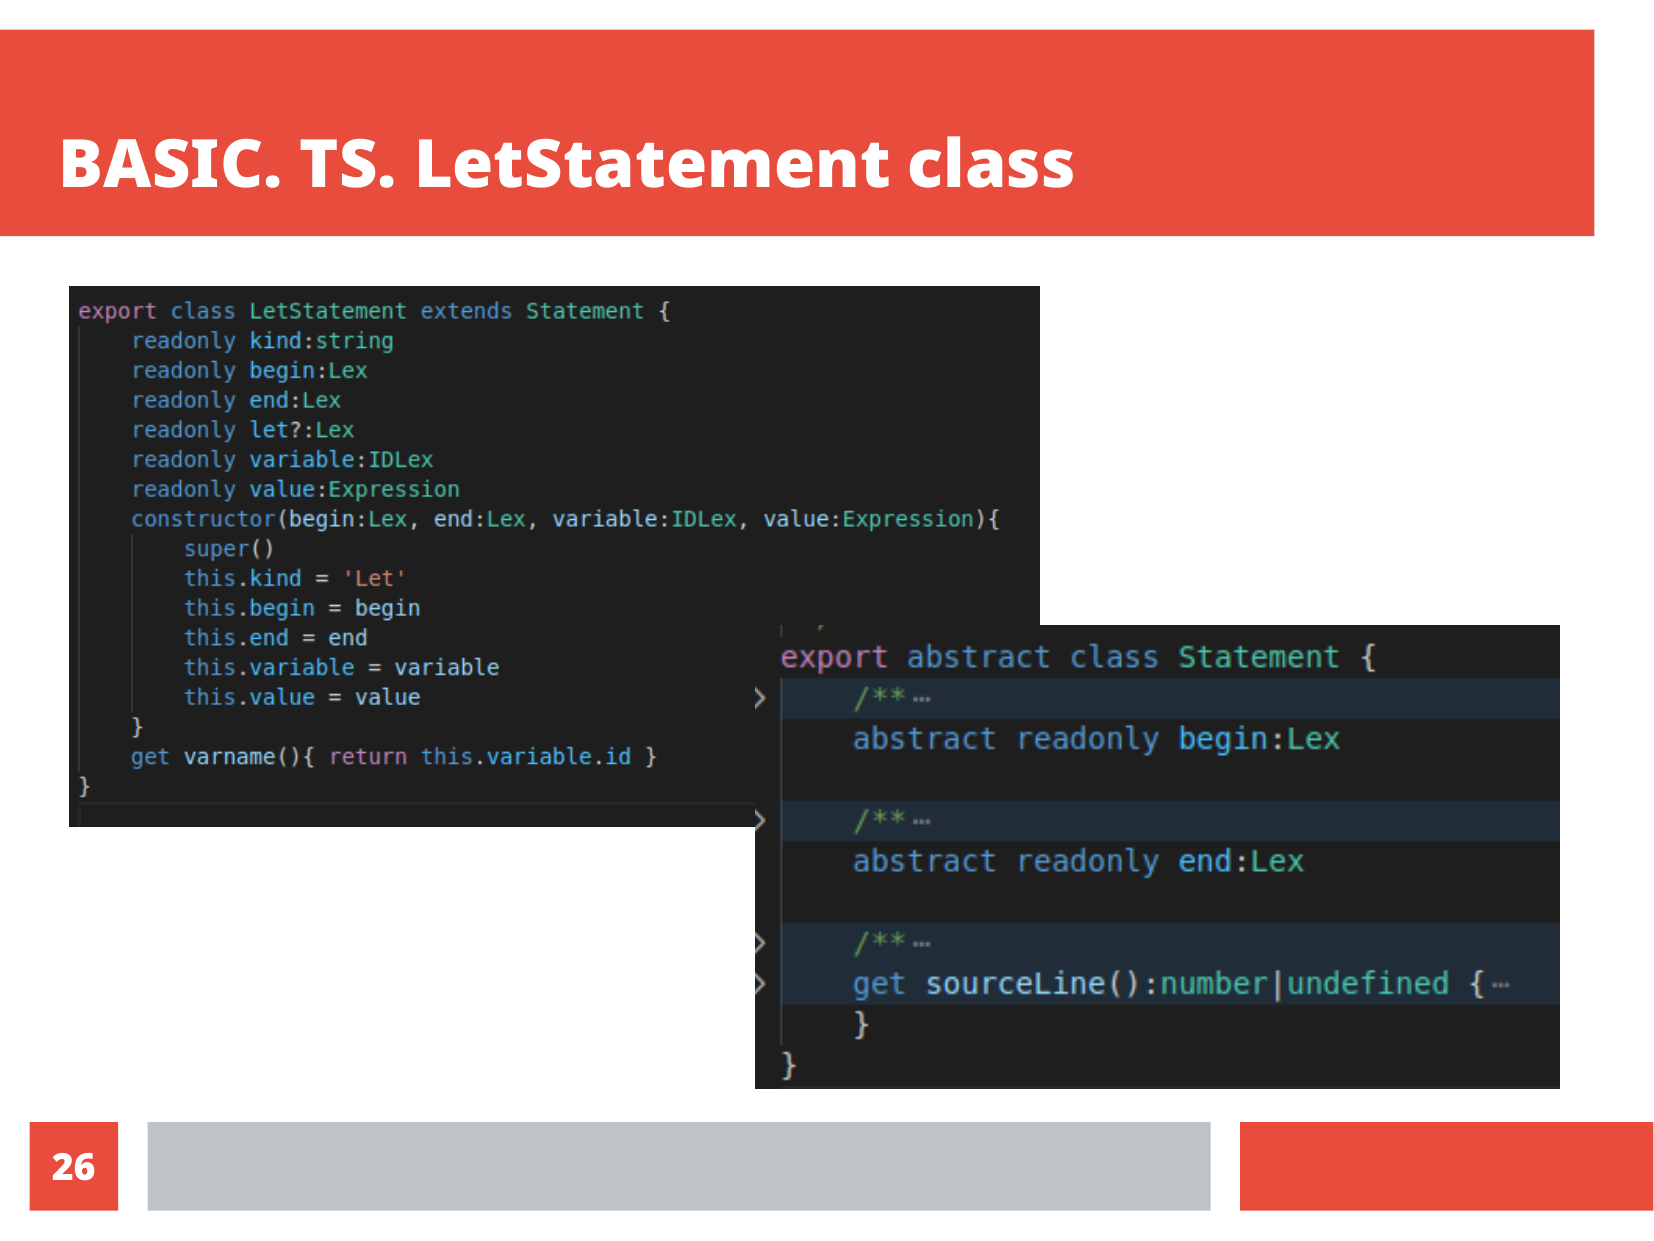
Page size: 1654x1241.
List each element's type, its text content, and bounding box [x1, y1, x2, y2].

picture [69, 286, 1560, 1089]
title BASIC. TS. LetStatement class [59, 59, 1595, 207]
